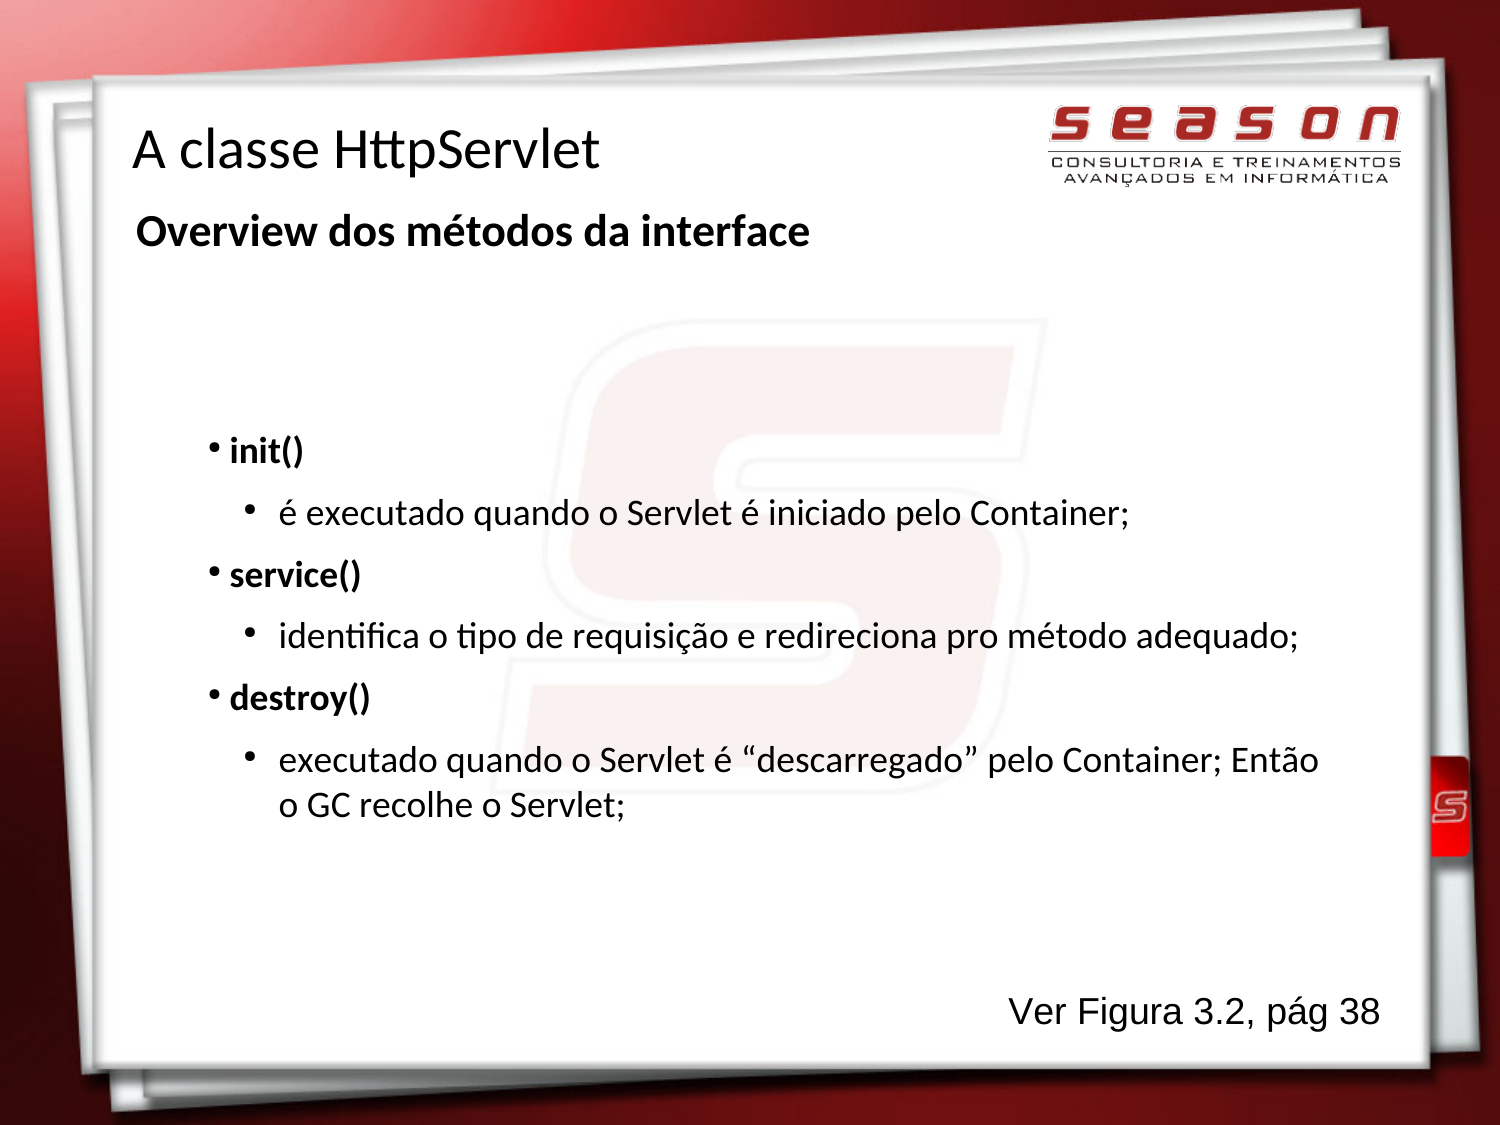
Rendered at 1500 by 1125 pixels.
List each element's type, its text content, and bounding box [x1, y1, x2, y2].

picture [0, 0, 1500, 1125]
text_box Ver Figura 3.2, pág 38 [708, 979, 1396, 1040]
text_box init() é executado quando o Servlet é iniciado pelo Container; service() identifica o tipo de requisição e redireciona pro método adequado; destroy() executado quando o Servlet é “descarregado” pelo Container; Então o GC recolhe o Servlet; [207, 357, 1328, 894]
text_box Overview dos métodos da interface [119, 200, 1240, 256]
title A classe HttpServlet [118, 33, 1394, 257]
